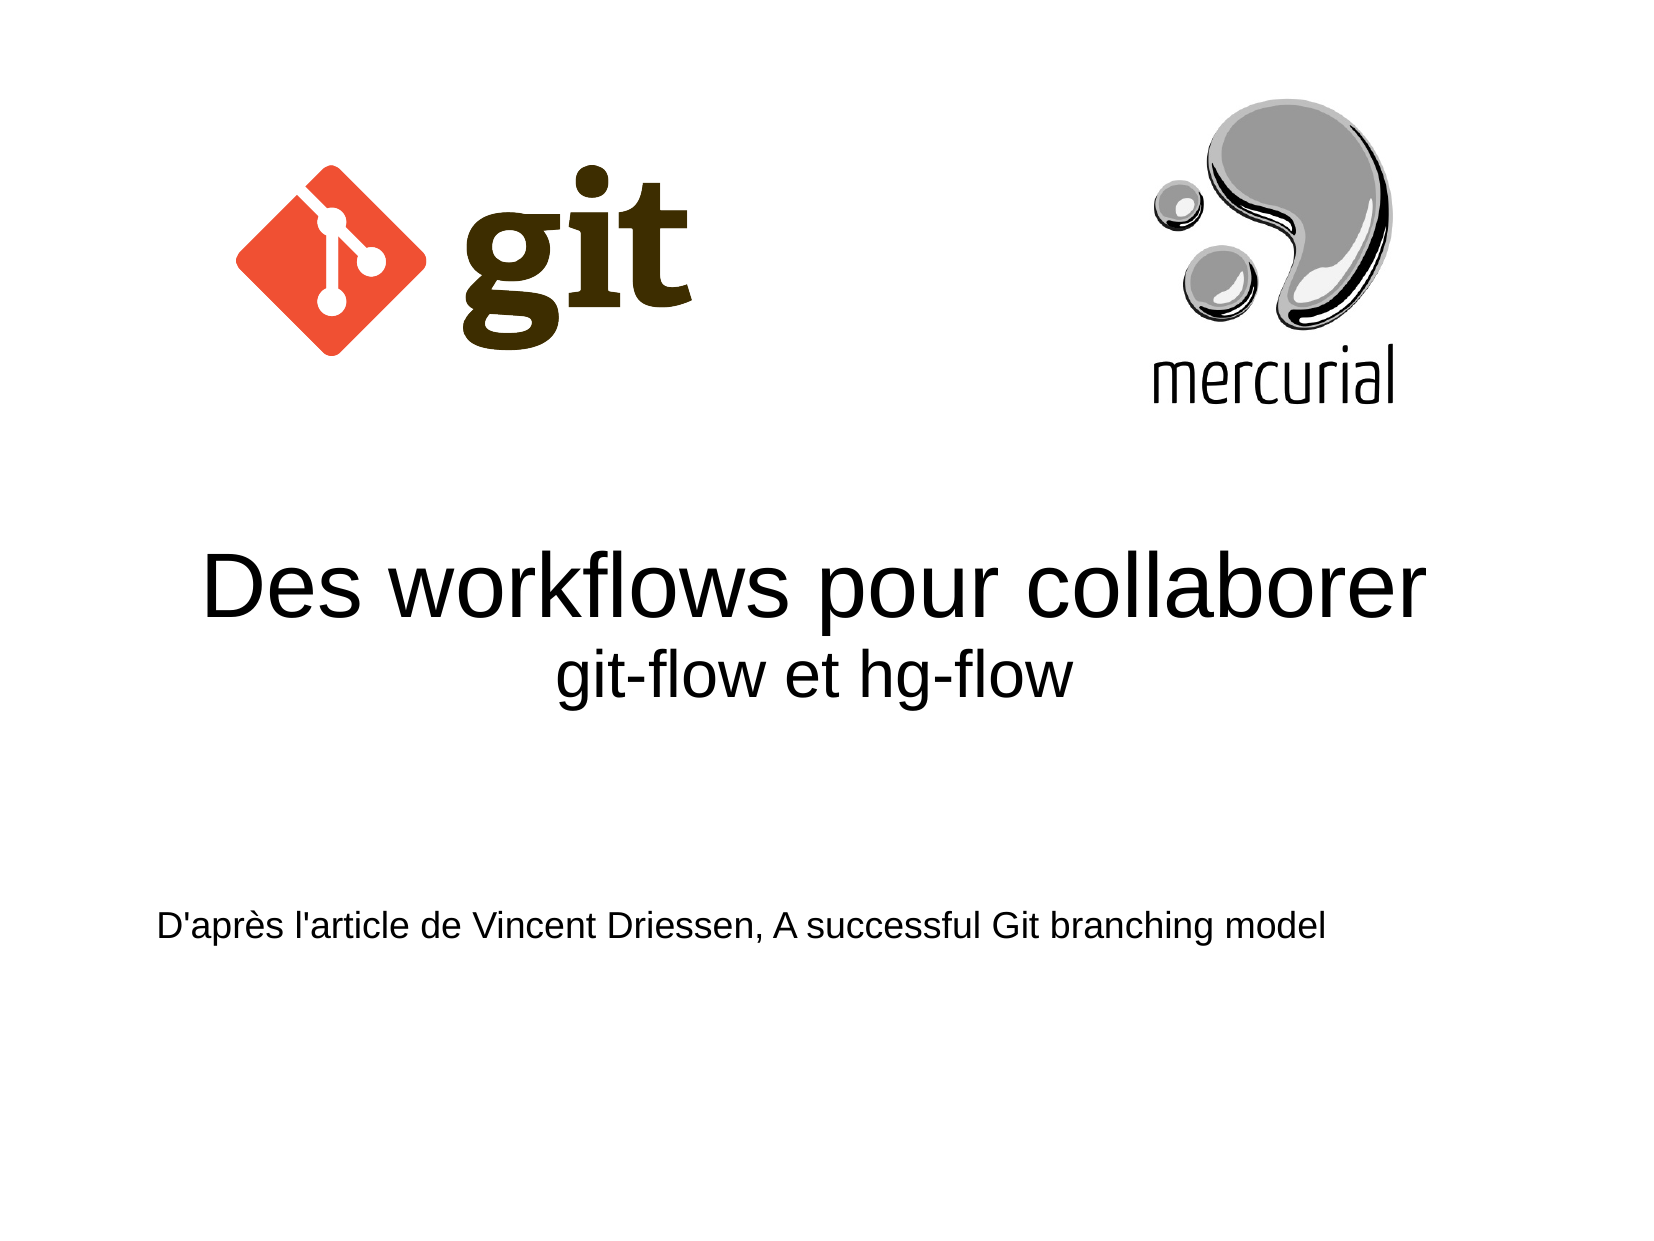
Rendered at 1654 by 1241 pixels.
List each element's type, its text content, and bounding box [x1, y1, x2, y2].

picture [1057, 82, 1489, 426]
text_box D'après l'article de Vincent Driessen, A successful Git branching model [141, 897, 1342, 955]
title Des workflows pour collaborer git-flow et hg-flow [70, 519, 1559, 727]
picture [236, 165, 692, 356]
